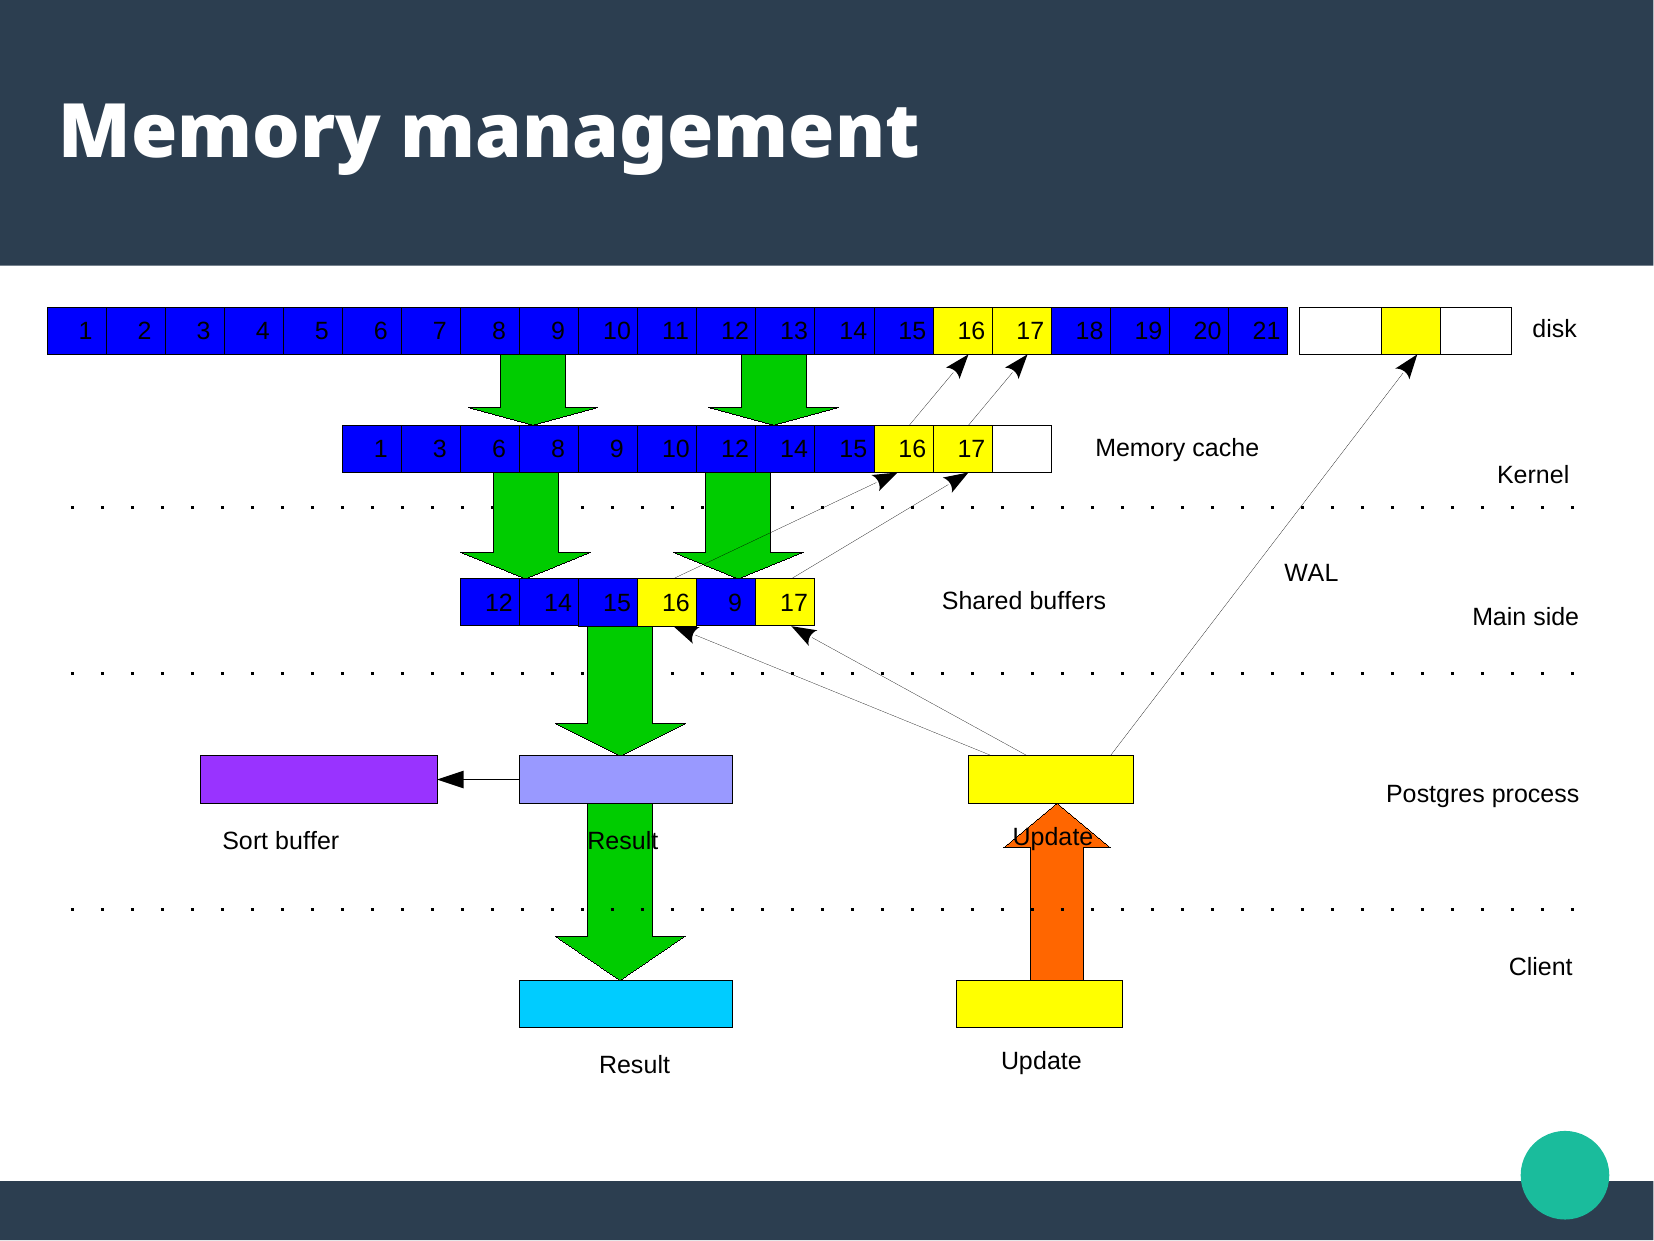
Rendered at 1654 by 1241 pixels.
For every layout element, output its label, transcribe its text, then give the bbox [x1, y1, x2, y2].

text_box Postgres process [1353, 772, 1595, 815]
text_box [519, 627, 733, 819]
text_box 18 [1052, 307, 1110, 355]
text_box 16 [874, 425, 933, 473]
text_box [993, 425, 1052, 473]
text_box 17 [992, 307, 1052, 355]
text_box 15 [814, 425, 874, 473]
text_box 20 [1169, 307, 1228, 355]
text_box WAL [1251, 551, 1266, 570]
text_box 19 [1110, 307, 1169, 355]
text_box 16 [933, 307, 992, 355]
text_box 5 [283, 307, 342, 355]
text_box 14 [755, 425, 814, 473]
text_box [704, 534, 804, 579]
text_box 8 [460, 307, 519, 355]
text_box 6 [342, 307, 401, 355]
text_box Memory cache [1062, 425, 1312, 470]
text_box 7 [401, 307, 460, 355]
text_box WAL [1251, 551, 1354, 594]
text_box 12 [696, 307, 755, 355]
text_box 16 [637, 578, 697, 627]
text_box [708, 354, 839, 426]
text_box 13 [755, 307, 814, 355]
text_box 17 [755, 578, 815, 626]
text_box Sort buffer [189, 819, 355, 863]
text_box 2 [106, 307, 165, 355]
text_box 15 [578, 578, 637, 627]
text_box 1 [342, 425, 401, 473]
text_box Client [1476, 944, 1596, 988]
text_box disk [1512, 307, 1592, 350]
text_box Update [980, 814, 1109, 858]
text_box [968, 755, 1134, 814]
text_box Shared buffers [909, 578, 1158, 623]
text_box [1299, 307, 1512, 355]
text_box 9 [697, 578, 755, 626]
text_box Result [566, 1043, 686, 1087]
text_box [468, 354, 598, 426]
text_box 4 [224, 307, 283, 355]
title Memory management [59, 49, 1595, 207]
text_box [673, 472, 771, 564]
text_box 11 [637, 307, 696, 355]
text_box 9 [519, 307, 578, 355]
text_box 3 [401, 425, 460, 473]
text_box [956, 858, 1123, 1028]
text_box Kernel [1464, 453, 1585, 497]
text_box 8 [519, 425, 578, 473]
text_box [460, 472, 591, 578]
text_box 14 [814, 307, 874, 355]
text_box 12 [460, 578, 519, 626]
text_box [519, 863, 733, 1028]
text_box Update [968, 1039, 1097, 1083]
text_box 14 [519, 578, 578, 626]
text_box 10 [578, 307, 637, 355]
text_box 12 [696, 425, 755, 473]
text_box 9 [578, 425, 637, 473]
text_box 1 [47, 307, 106, 355]
text_box Main side [1439, 594, 1595, 638]
text_box 21 [1228, 307, 1288, 355]
text_box [200, 755, 438, 804]
text_box Result [555, 819, 674, 863]
text_box 6 [460, 425, 519, 473]
text_box 17 [933, 425, 993, 473]
text_box 10 [637, 425, 696, 473]
text_box 3 [165, 307, 224, 355]
text_box 15 [874, 307, 933, 355]
